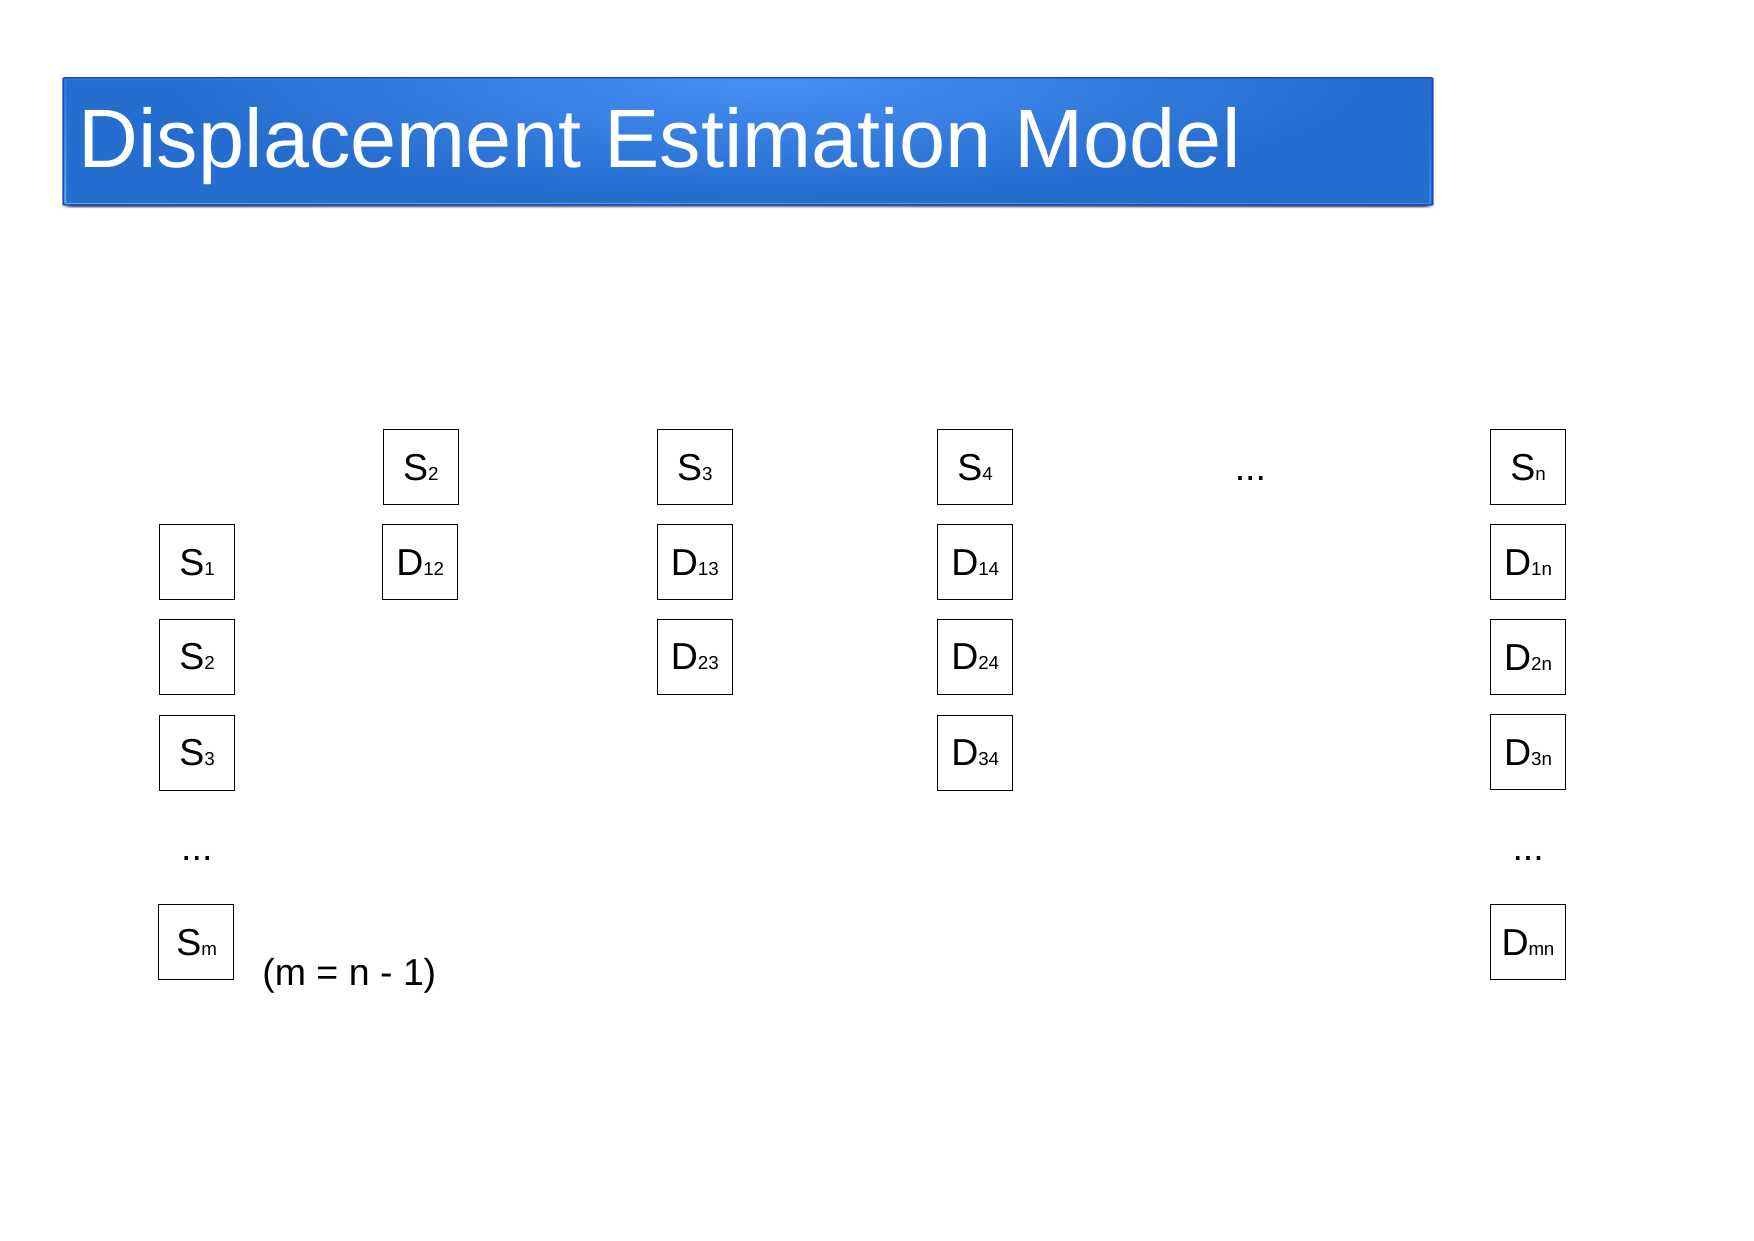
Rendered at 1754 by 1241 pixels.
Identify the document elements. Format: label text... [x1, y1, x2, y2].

text_box D23 [657, 619, 733, 695]
text_box ... [1490, 809, 1566, 885]
text_box D3n [1490, 714, 1566, 790]
text_box D13 [657, 524, 733, 600]
text_box D34 [937, 715, 1013, 791]
text_box S3 [159, 715, 235, 791]
title Displacement Estimation Model [78, 80, 1429, 198]
text_box S4 [937, 429, 1013, 505]
text_box D24 [937, 619, 1013, 695]
picture [58, 77, 1439, 209]
text_box D2n [1490, 619, 1566, 695]
text_box S1 [159, 524, 235, 600]
text_box D12 [382, 524, 458, 600]
text_box D14 [937, 524, 1013, 600]
text_box S2 [159, 619, 235, 695]
text_box S2 [383, 429, 459, 505]
text_box ... [1212, 429, 1288, 505]
text_box (m = n - 1) [247, 944, 452, 1002]
text_box D1n [1490, 524, 1566, 600]
text_box S3 [657, 429, 733, 505]
text_box Sn [1490, 429, 1566, 505]
text_box Sm [158, 904, 234, 980]
text_box ... [159, 809, 235, 885]
text_box Dmn [1490, 904, 1566, 980]
